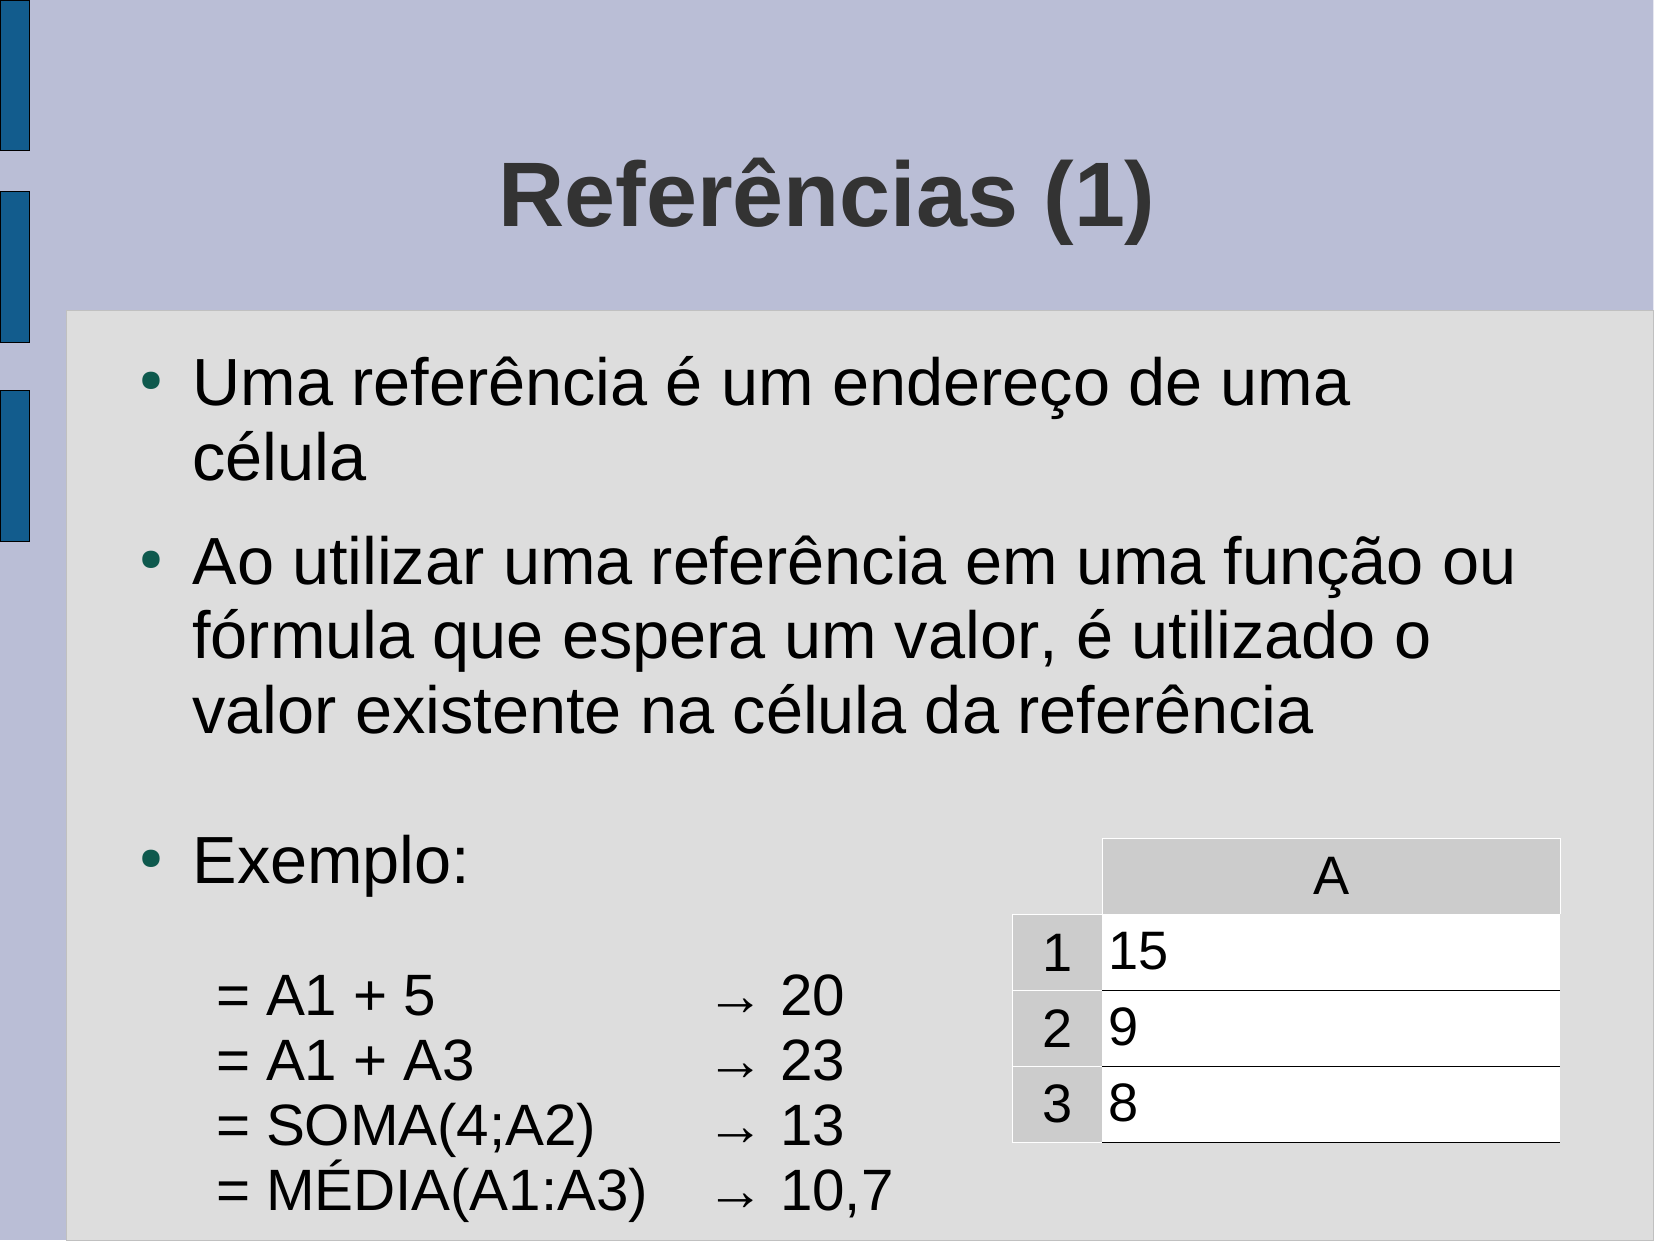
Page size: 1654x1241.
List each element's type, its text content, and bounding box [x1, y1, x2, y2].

table_header A [1103, 839, 1560, 914]
title Referências (1) [121, 98, 1534, 291]
table_cell 15 [1102, 914, 1560, 990]
list Uma referência é um endereço de uma célula Ao utilizar uma referência em uma função ou fórmula que espera um valor, é utilizado o valor existente na célula da referência Exemplo: = A1 + 5 → 20 = A1 + A3 → 23 = SOMA(4;A2) → 13 = MÉDIA(A1:A3) → 10,7 [121, 344, 1534, 1222]
table_header [1012, 838, 1102, 914]
table_cell 3 [1013, 1067, 1102, 1142]
table_cell 1 [1013, 915, 1102, 990]
table_cell 9 [1102, 991, 1560, 1066]
table_cell 8 [1102, 1067, 1560, 1142]
table_cell 2 [1013, 991, 1102, 1066]
